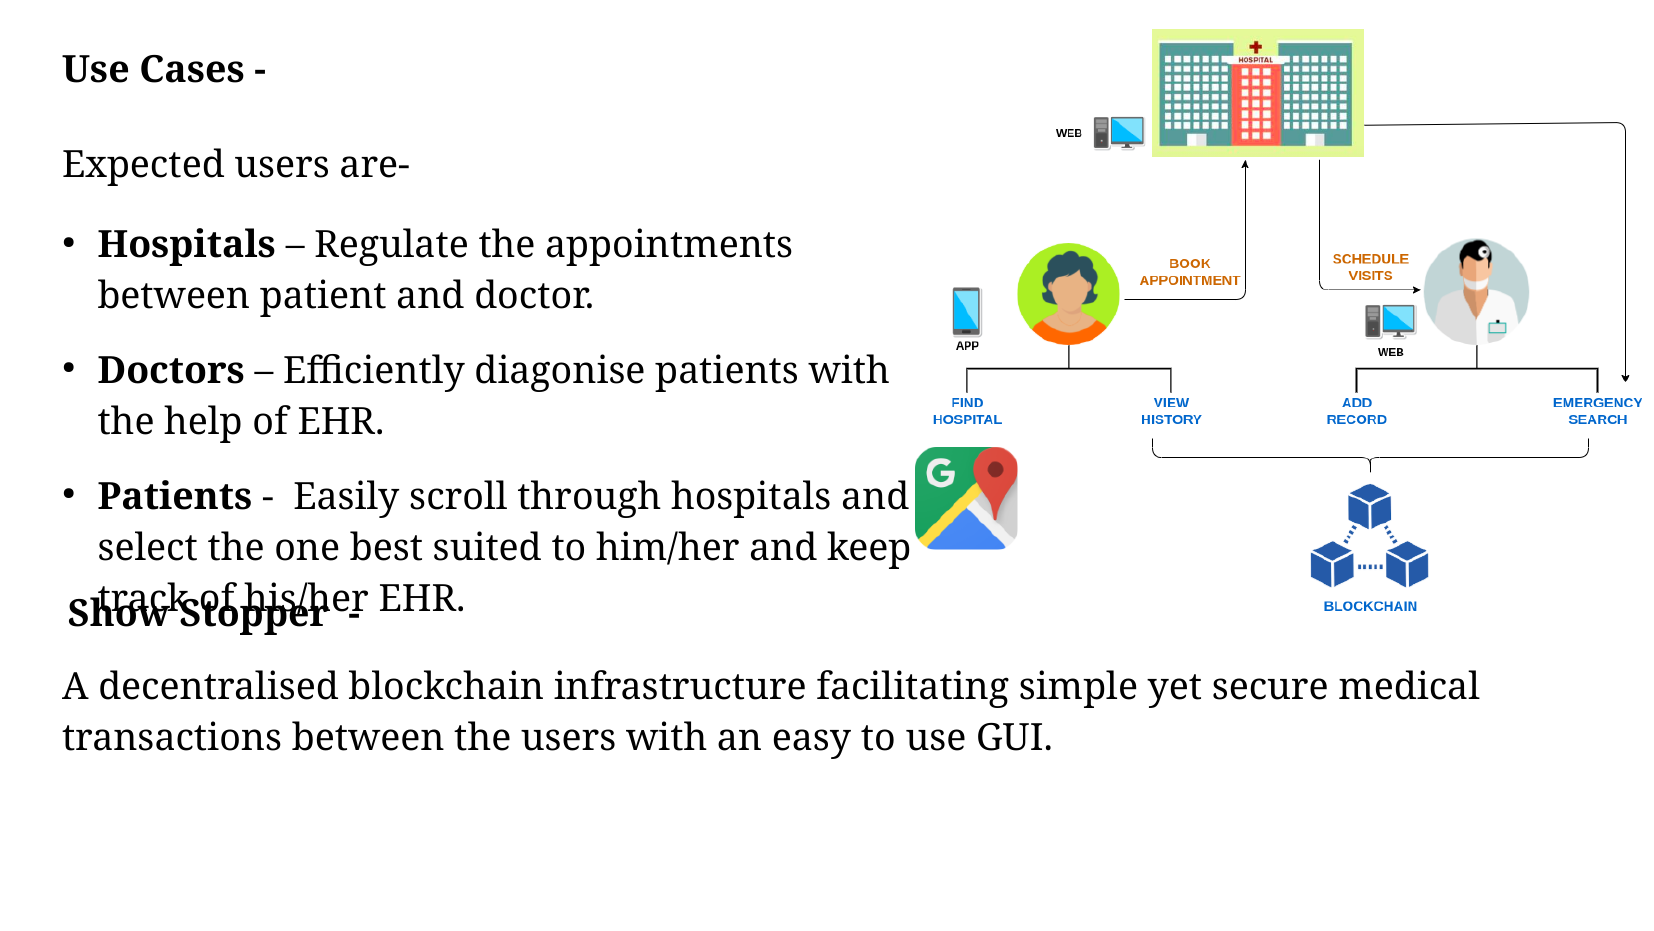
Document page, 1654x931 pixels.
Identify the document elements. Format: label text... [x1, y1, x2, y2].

text_box Expected users are- Hospitals – Regulate the appointments between patient and doctor. Doctors – Efficiently diagonise patients with the help of EHR. Patients - Easily scroll through hospitals and select the one best suited to him/her and keep track of his/her EHR. [47, 129, 934, 522]
text_box Use Cases - [47, 35, 485, 88]
text_box A decentralised blockchain infrastructure facilitating simple yet secure medical transactions between the users with an easy to use GUI. [47, 651, 1654, 780]
text_box Show Stopper - [53, 578, 491, 632]
picture [915, 29, 1642, 615]
